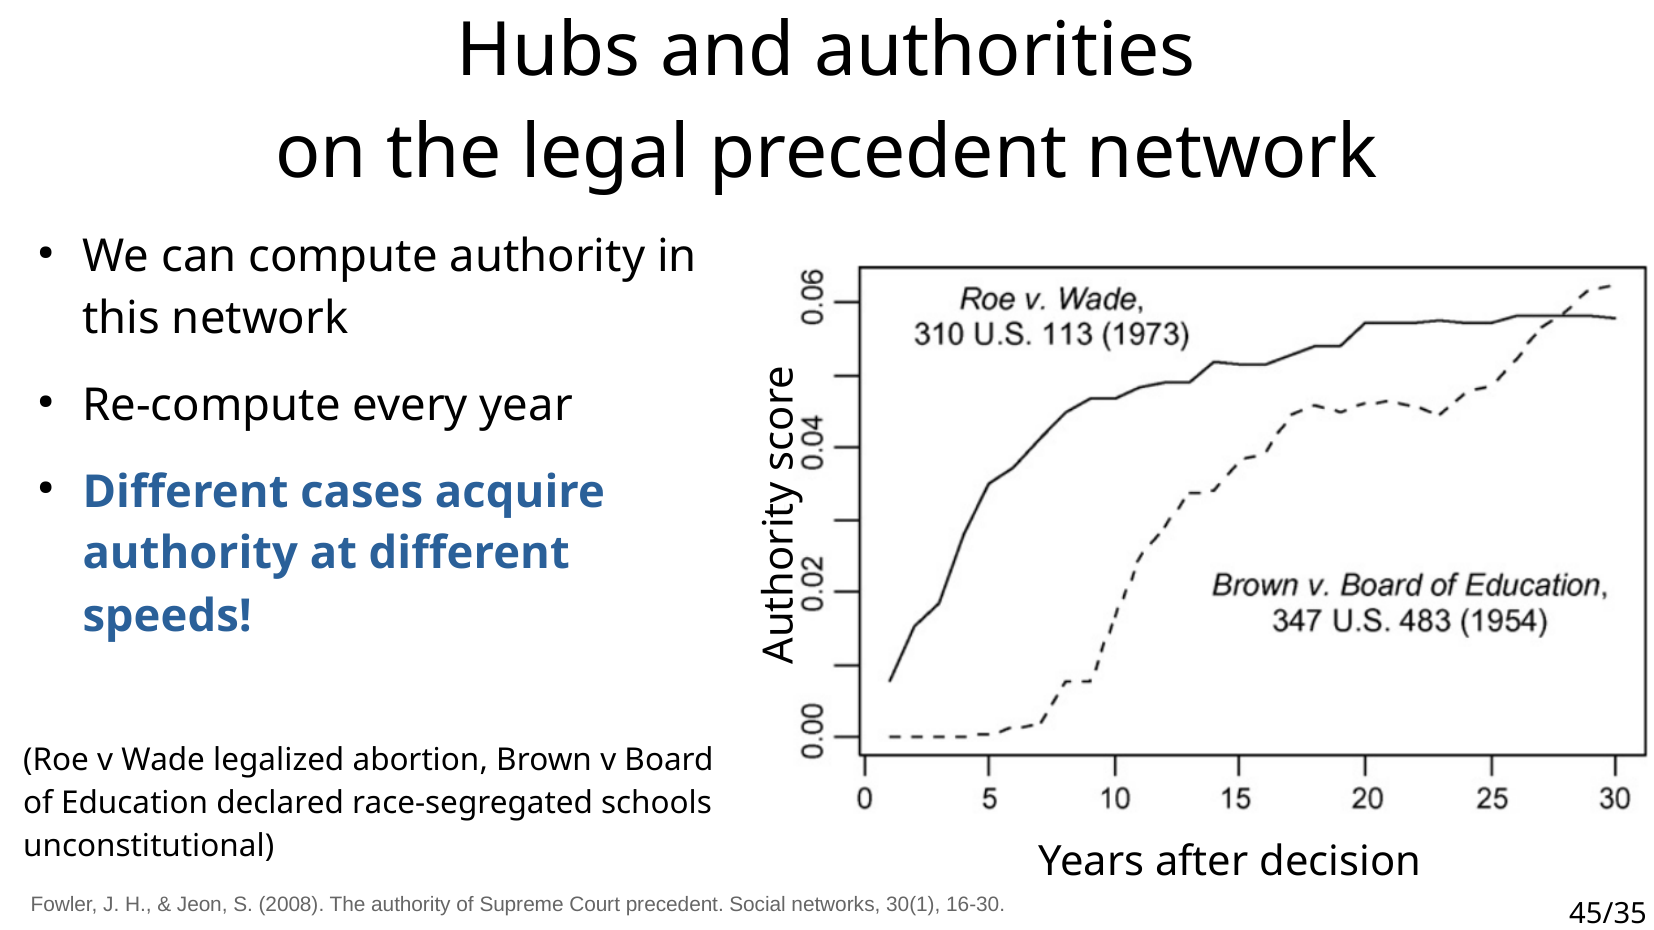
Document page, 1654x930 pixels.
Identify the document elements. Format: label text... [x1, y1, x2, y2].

text_box Fowler, J. H., & Jeon, S. (2008). The authority of Supreme Court precedent. Social networks, 30(1), 16-30. [15, 885, 1021, 924]
picture [784, 252, 1652, 815]
text_box Years after decision [855, 822, 1606, 885]
text_box Authority score [740, 267, 803, 763]
title Hubs and authorities on the legal precedent network [0, 0, 1653, 204]
list We can compute authority in this network Re-compute every year Different cases acquire authority at different speeds! (Roe v Wade legalized abortion, Brown v Board of Education declared race-segregated schools unconstitutional) [23, 222, 721, 871]
